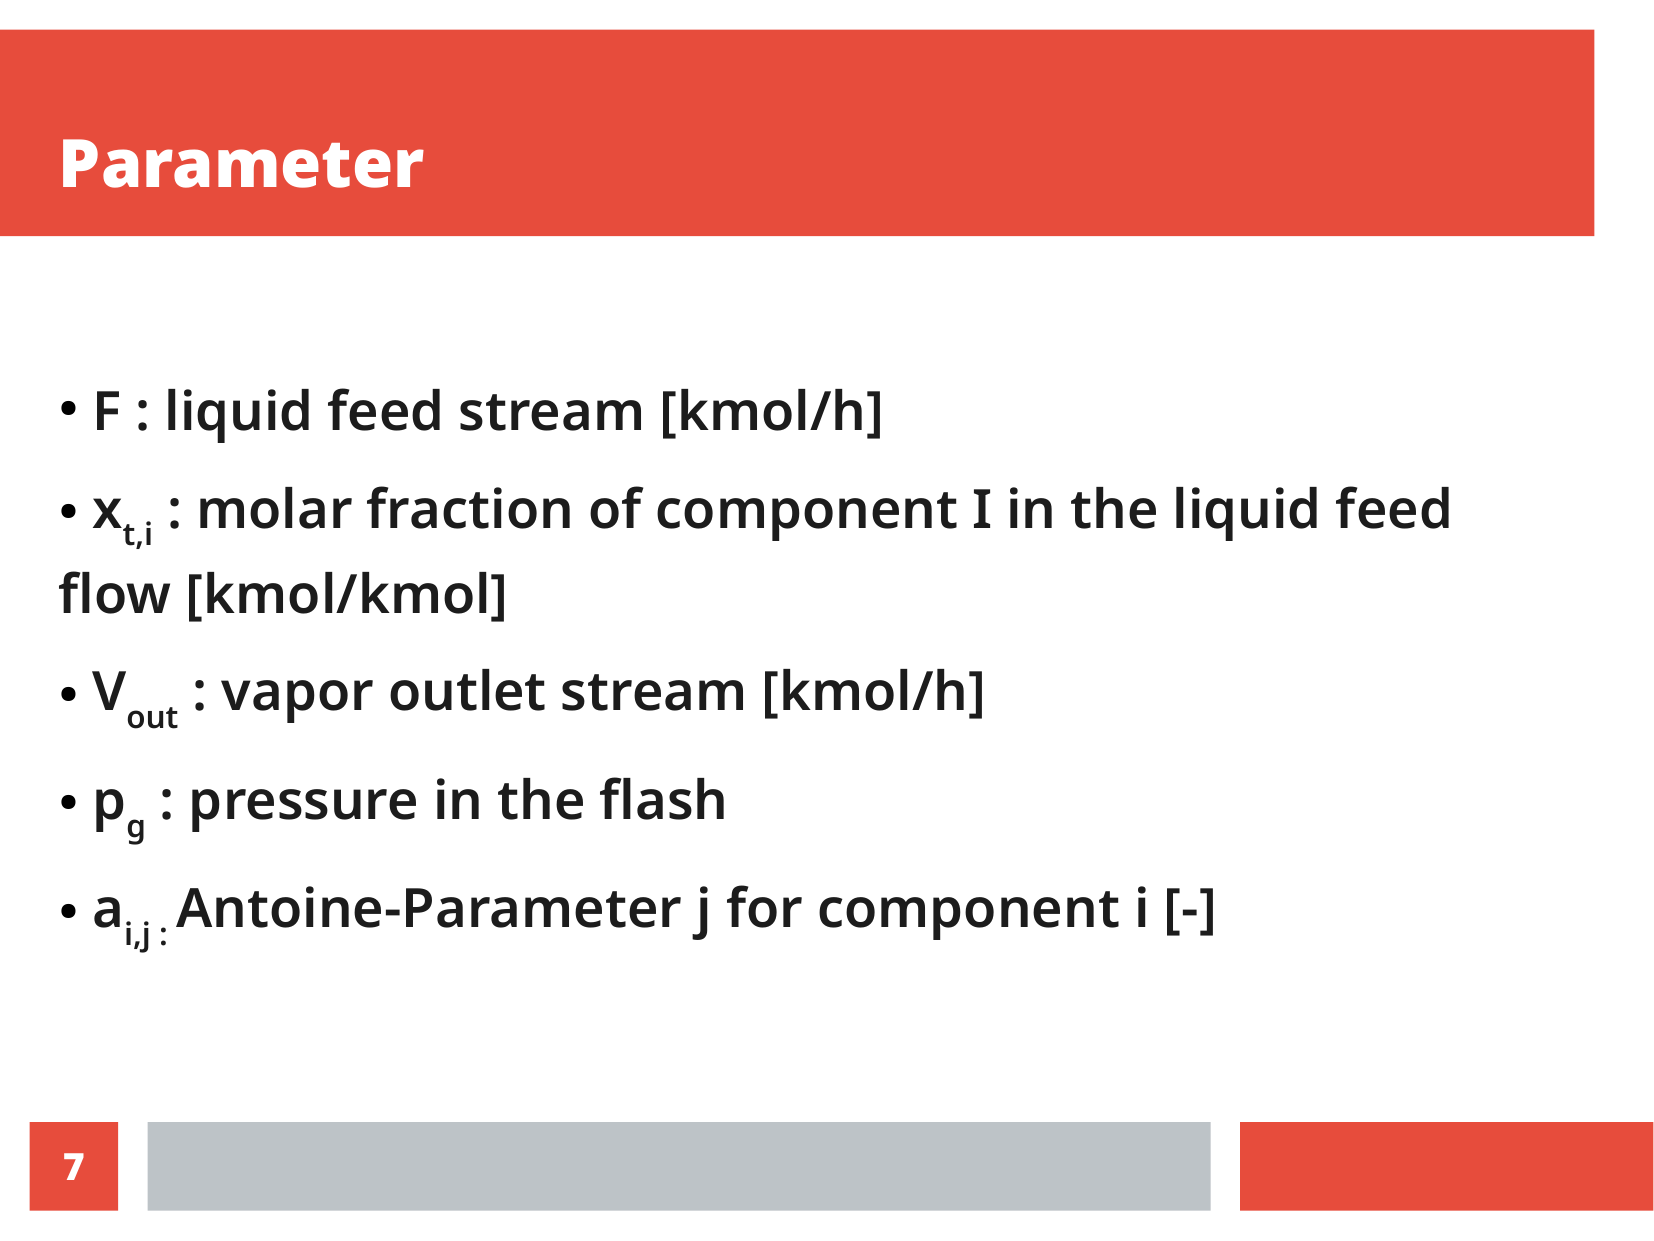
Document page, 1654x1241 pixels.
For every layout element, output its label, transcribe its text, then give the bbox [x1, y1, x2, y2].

title Parameter [59, 59, 1595, 207]
list F : liquid feed stream [kmol/h] xt,i : molar fraction of component I in the liquid feed flow [kmol/kmol] Vout : vapor outlet stream [kmol/h] pg : pressure in the flash ai,j : Antoine-Parameter j for component i [-] [59, 372, 1565, 1093]
